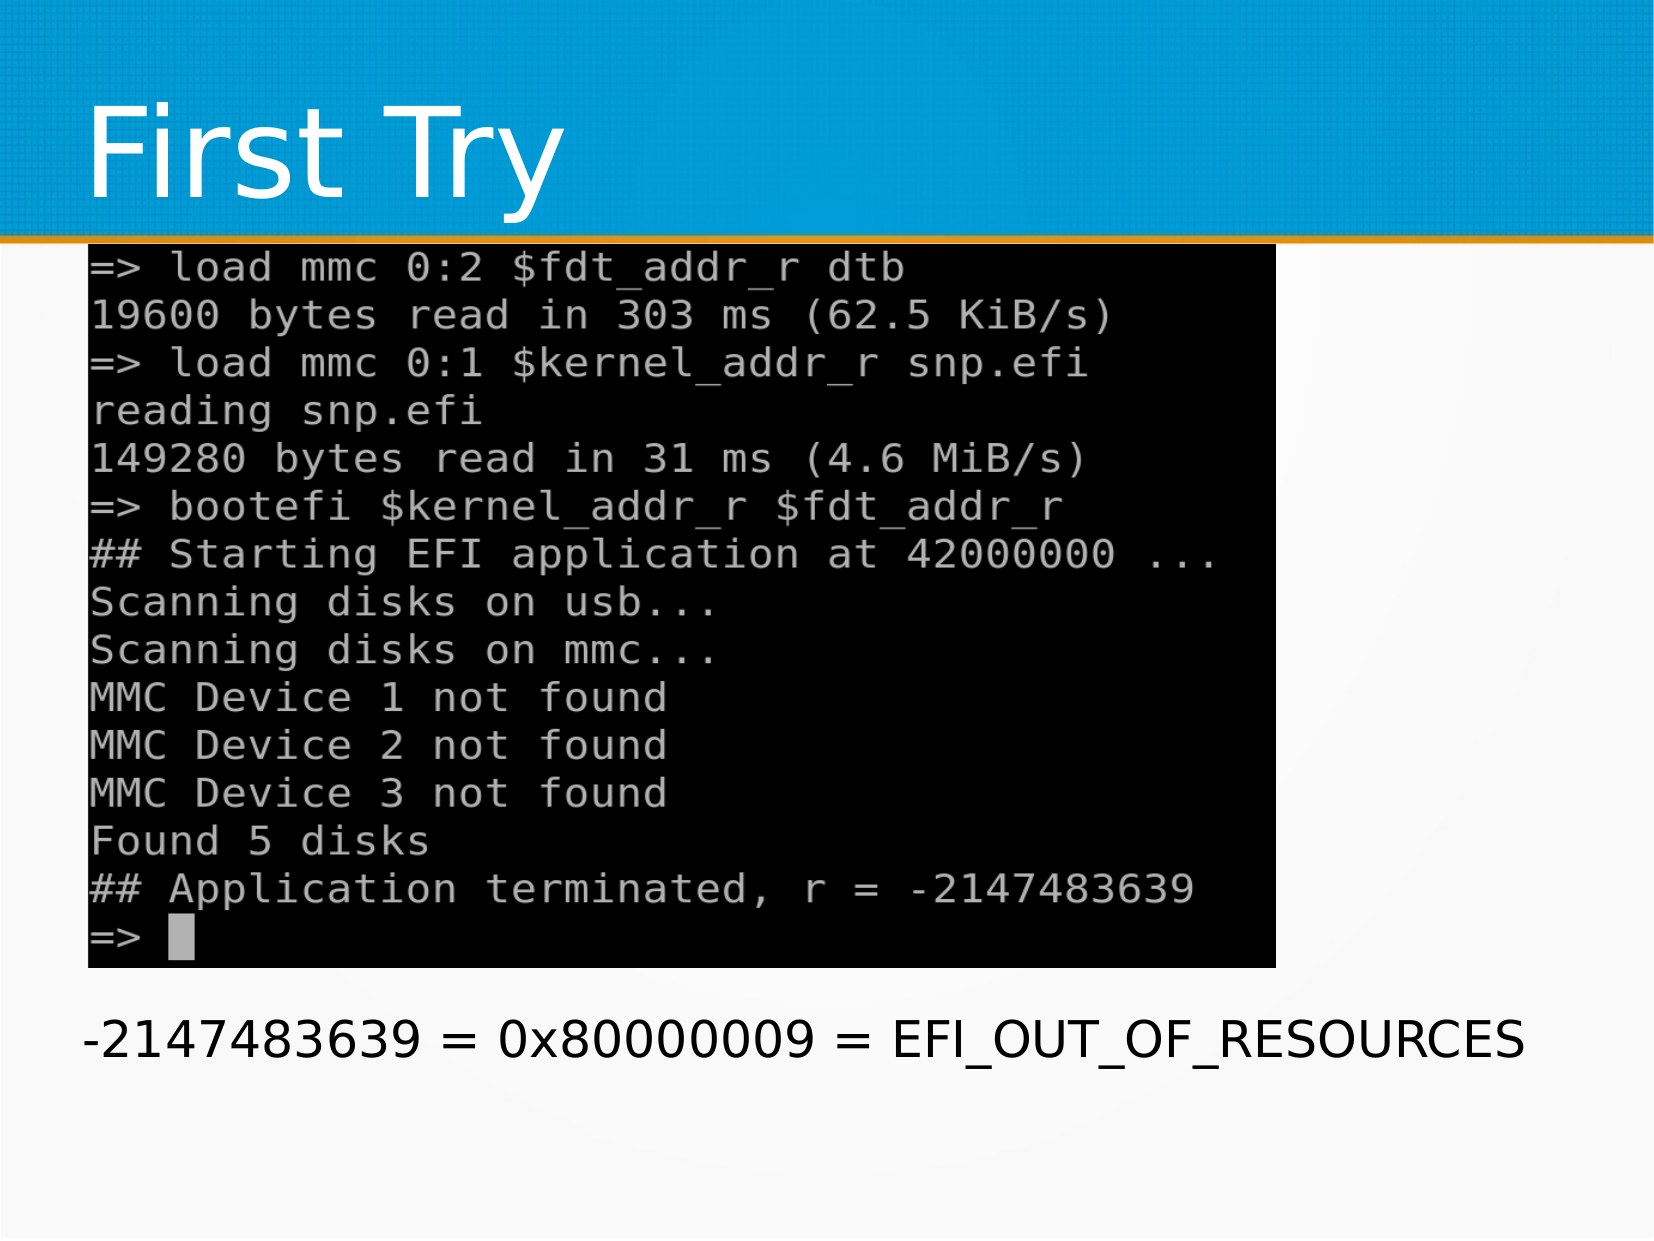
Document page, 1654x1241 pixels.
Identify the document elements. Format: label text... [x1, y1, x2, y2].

title First Try [82, 19, 1571, 227]
list -2147483639 = 0x80000009 = EFI_OUT_OF_RESOURCES [82, 926, 1563, 1122]
picture [0, 233, 1654, 1241]
